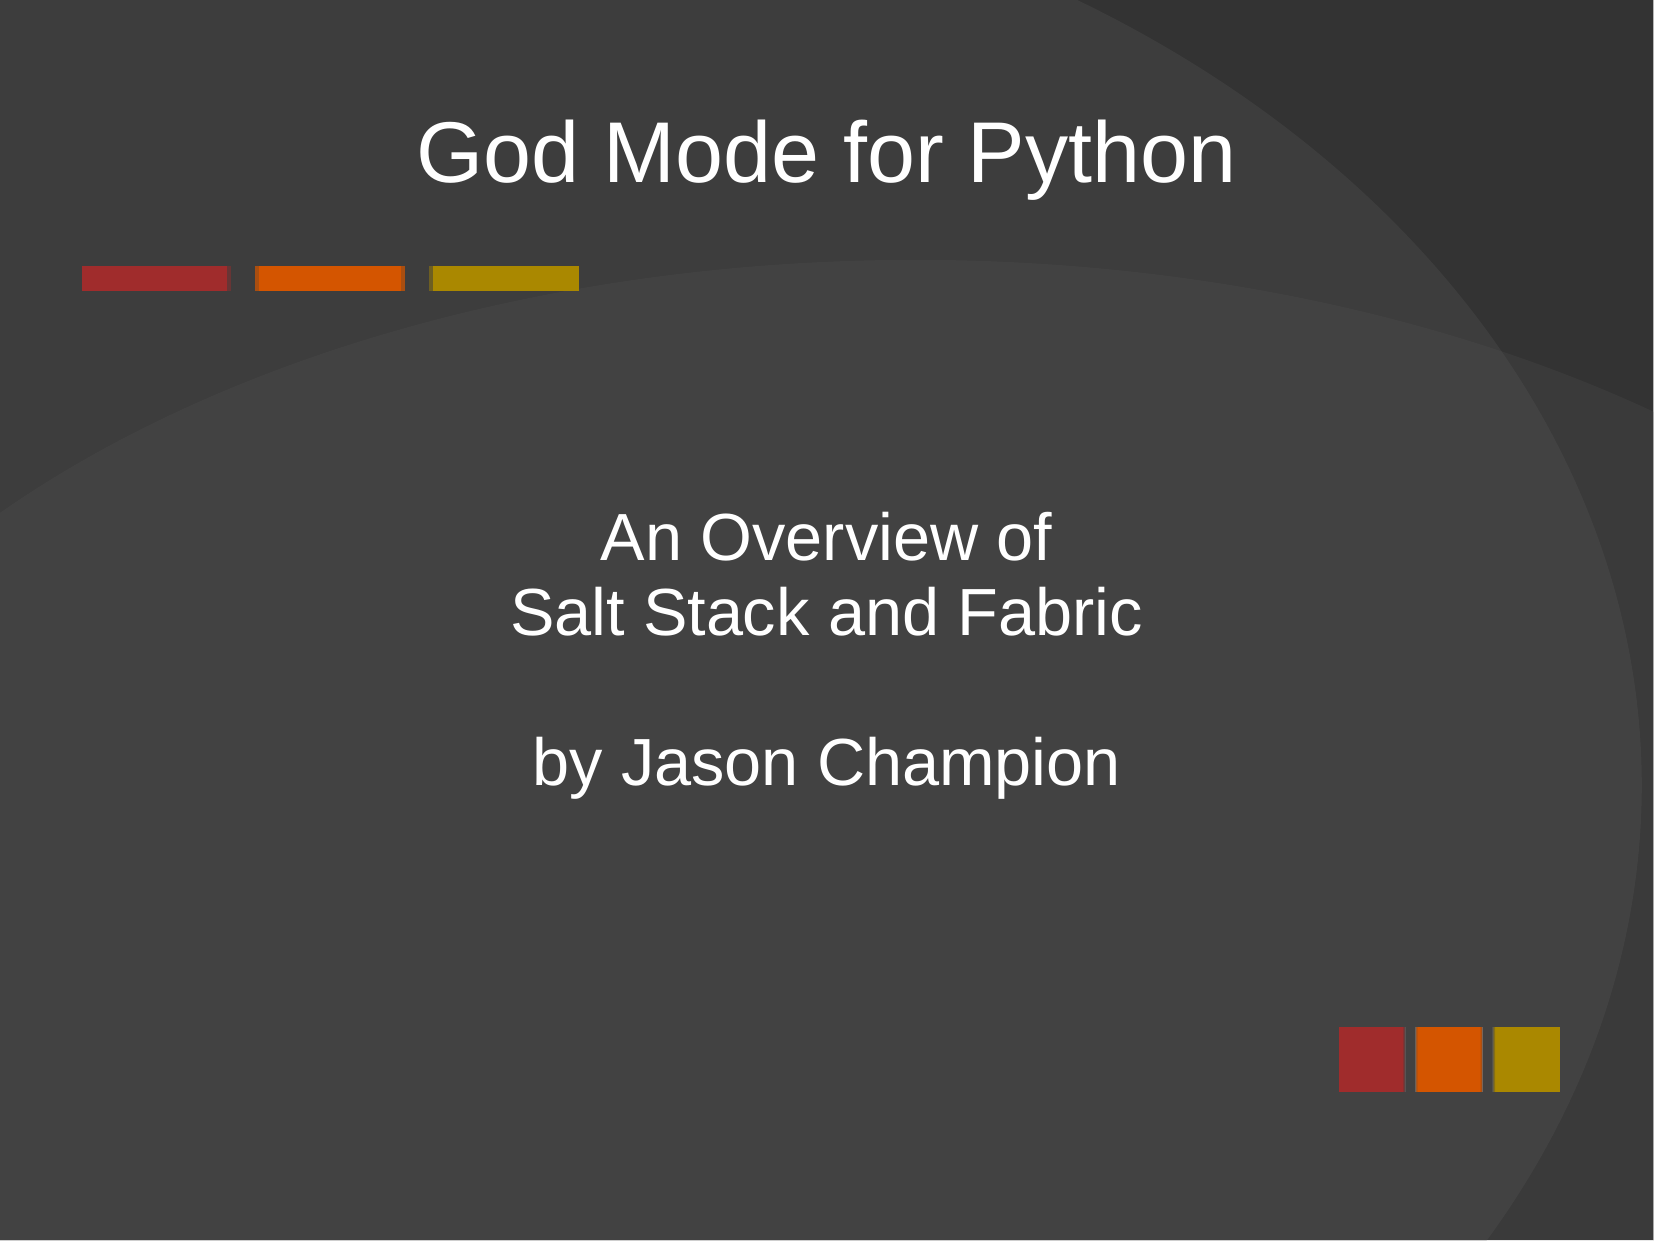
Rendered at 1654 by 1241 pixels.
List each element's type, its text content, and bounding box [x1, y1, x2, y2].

title God Mode for Python [82, 49, 1571, 257]
picture [1339, 1027, 1560, 1092]
picture [82, 266, 579, 290]
subtitle An Overview of Salt Stack and Fabric by Jason Champion [82, 290, 1571, 1010]
